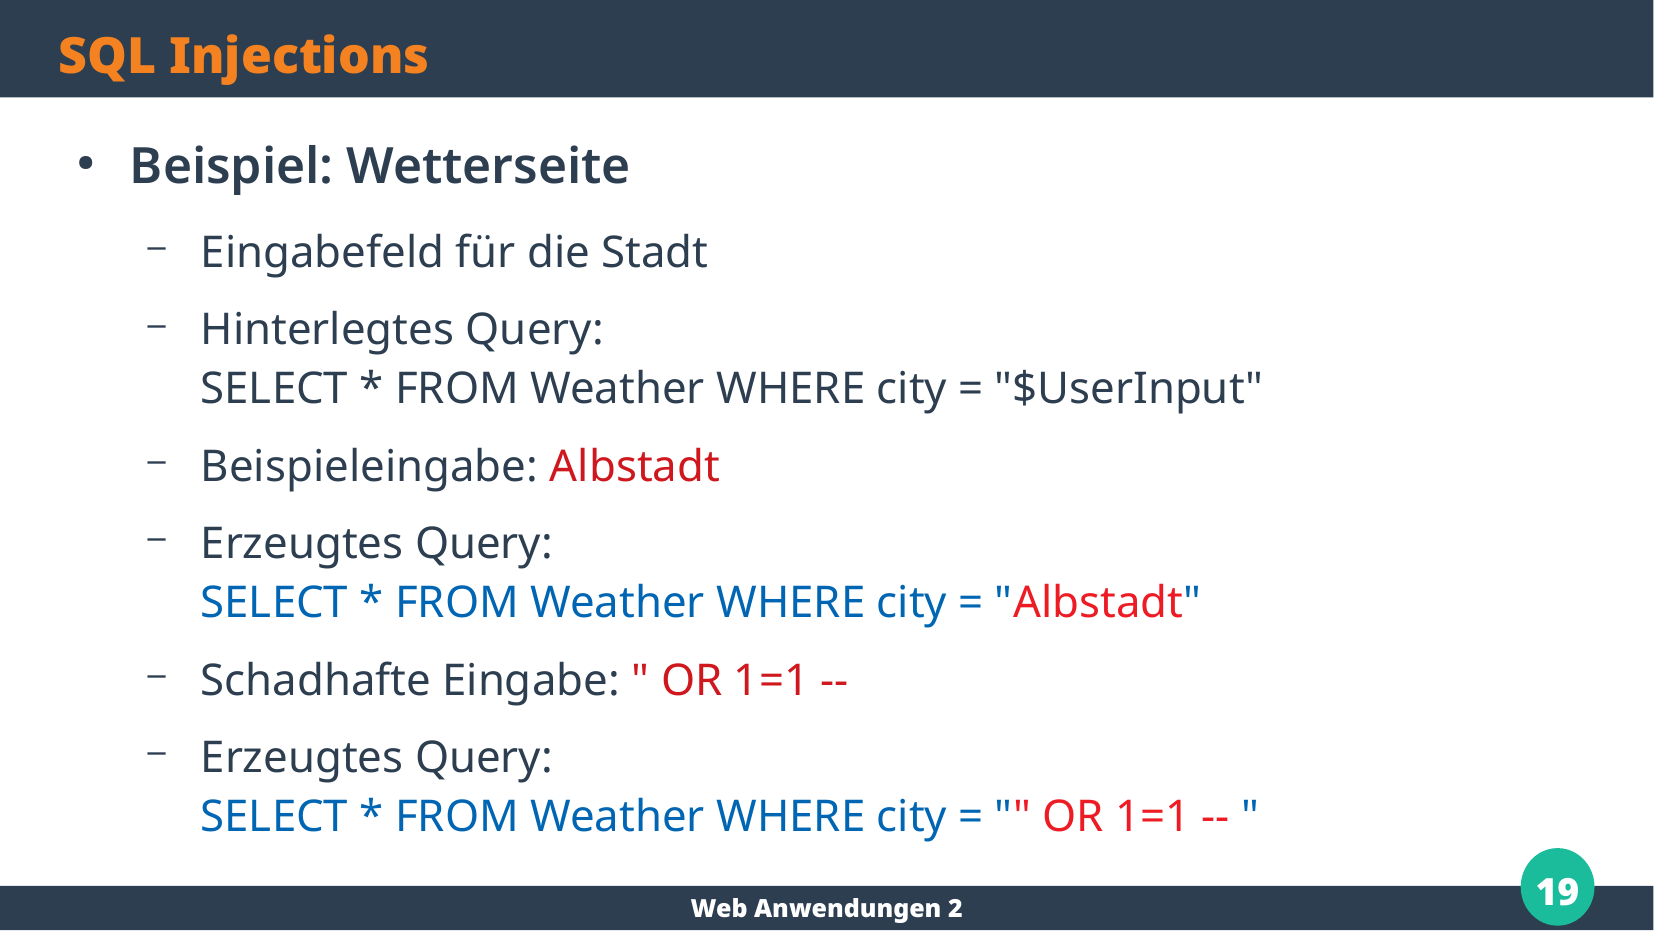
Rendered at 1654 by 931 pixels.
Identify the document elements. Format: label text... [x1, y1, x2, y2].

list Beispiel: Wetterseite Eingabefeld für die Stadt Hinterlegtes Query: SELECT * FROM Weather WHERE city = "$UserInput" Beispieleingabe: Albstadt Erzeugtes Query: SELECT * FROM Weather WHERE city = "Albstadt" Schadhafte Eingabe: " OR 1=1 -- Erzeugtes Query: SELECT * FROM Weather WHERE city = "" OR 1=1 -- " [59, 129, 1595, 864]
title SQL Injections [59, 8, 1595, 89]
